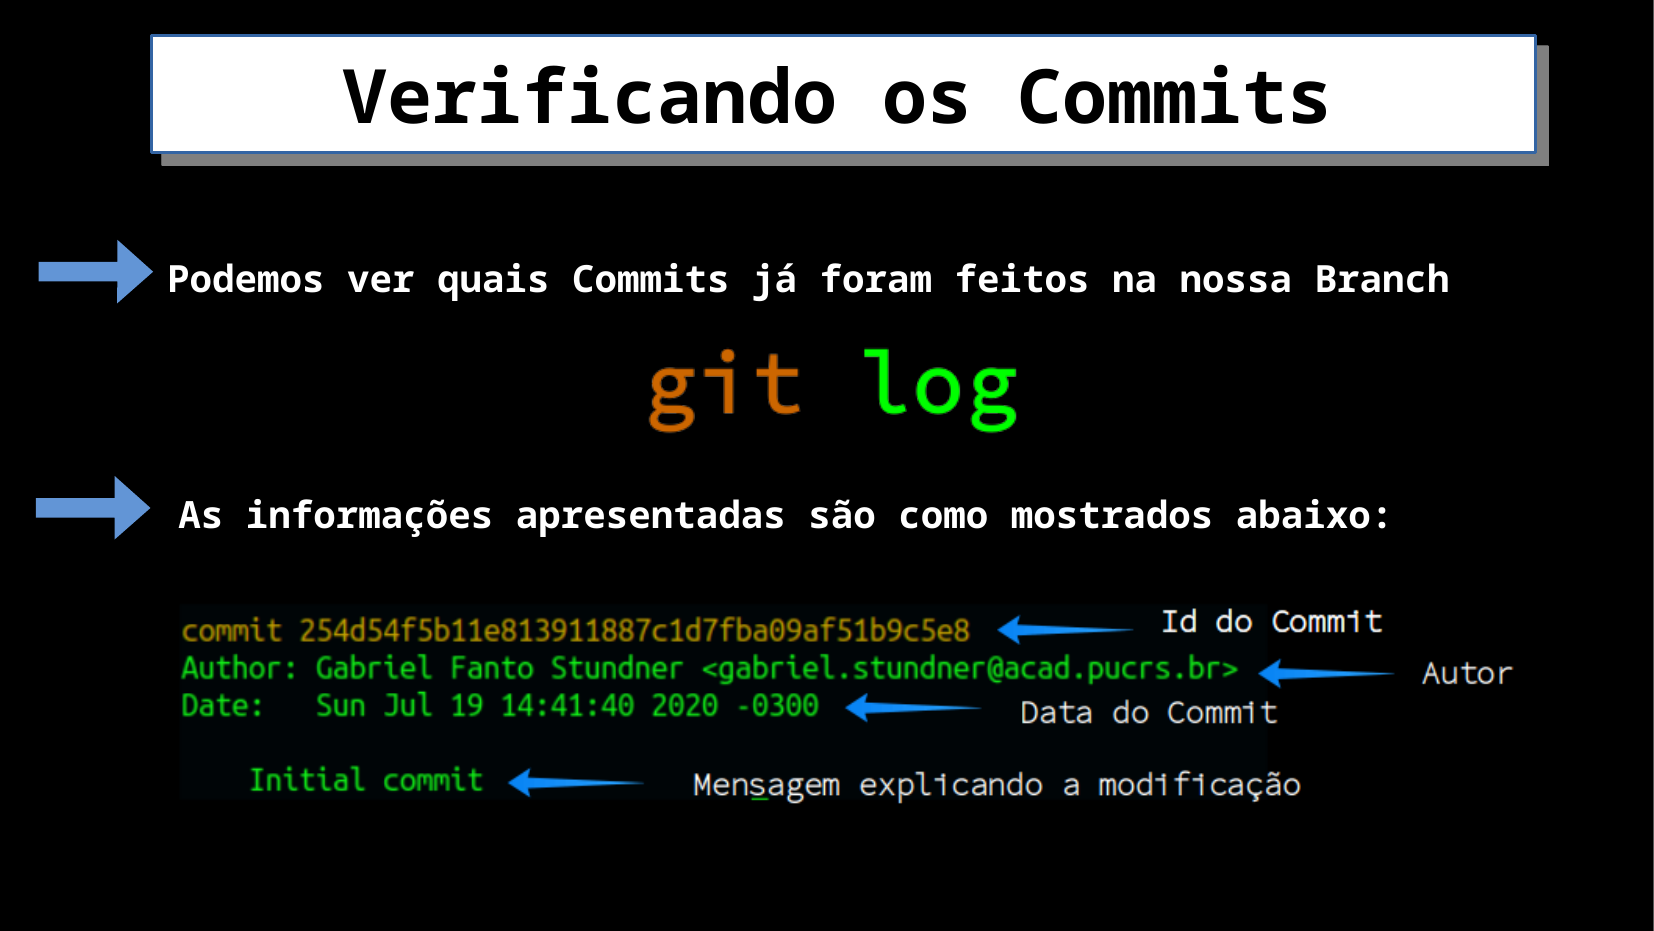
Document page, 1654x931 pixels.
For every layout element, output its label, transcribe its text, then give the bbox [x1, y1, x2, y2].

picture [0, 0, 1654, 931]
text_box Verificando os Commits [151, 35, 1536, 145]
text_box Podemos ver quais Commits já foram feitos na nossa Branch [152, 244, 1465, 307]
text_box As informações apresentadas são como mostrados abaixo: [163, 481, 1409, 544]
